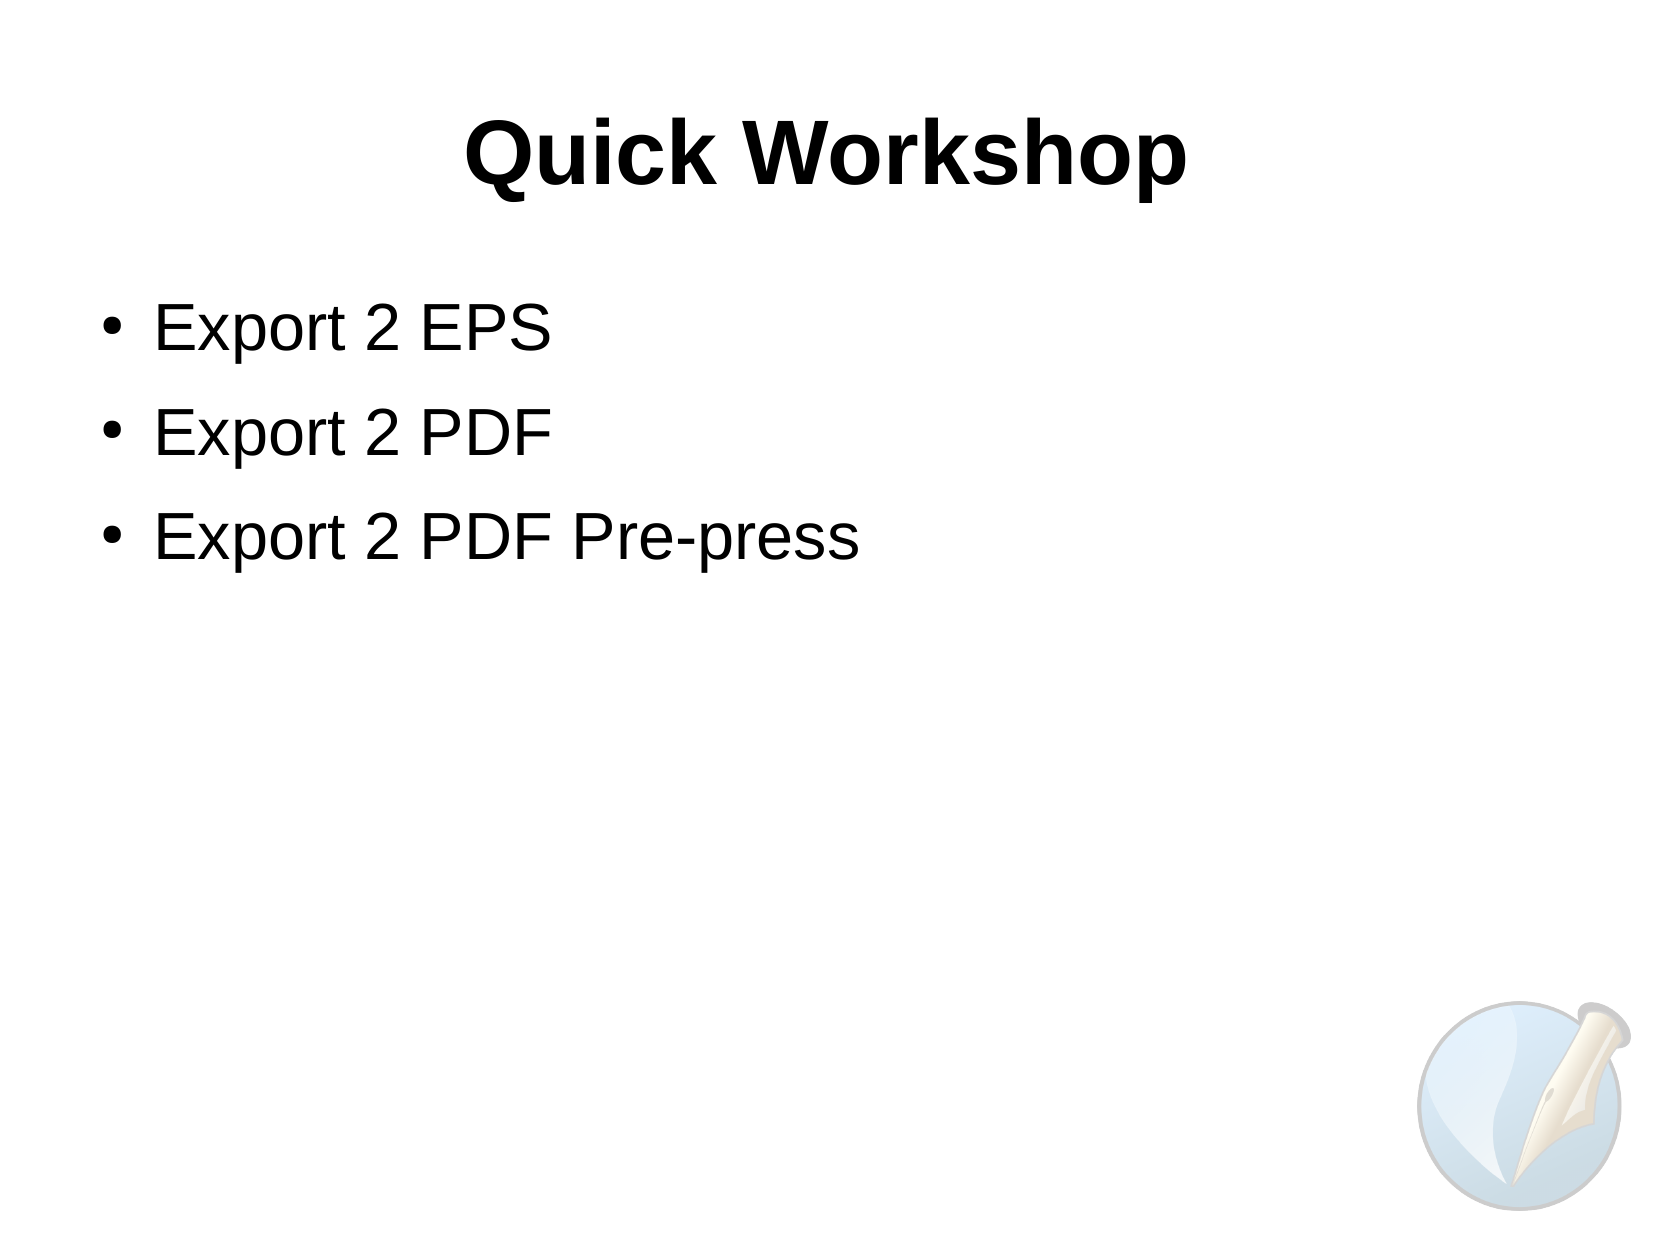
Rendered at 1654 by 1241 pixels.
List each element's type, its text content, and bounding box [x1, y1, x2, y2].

list Export 2 EPS Export 2 PDF Export 2 PDF Pre-press [82, 290, 1571, 1109]
title Quick Workshop [82, 56, 1571, 250]
